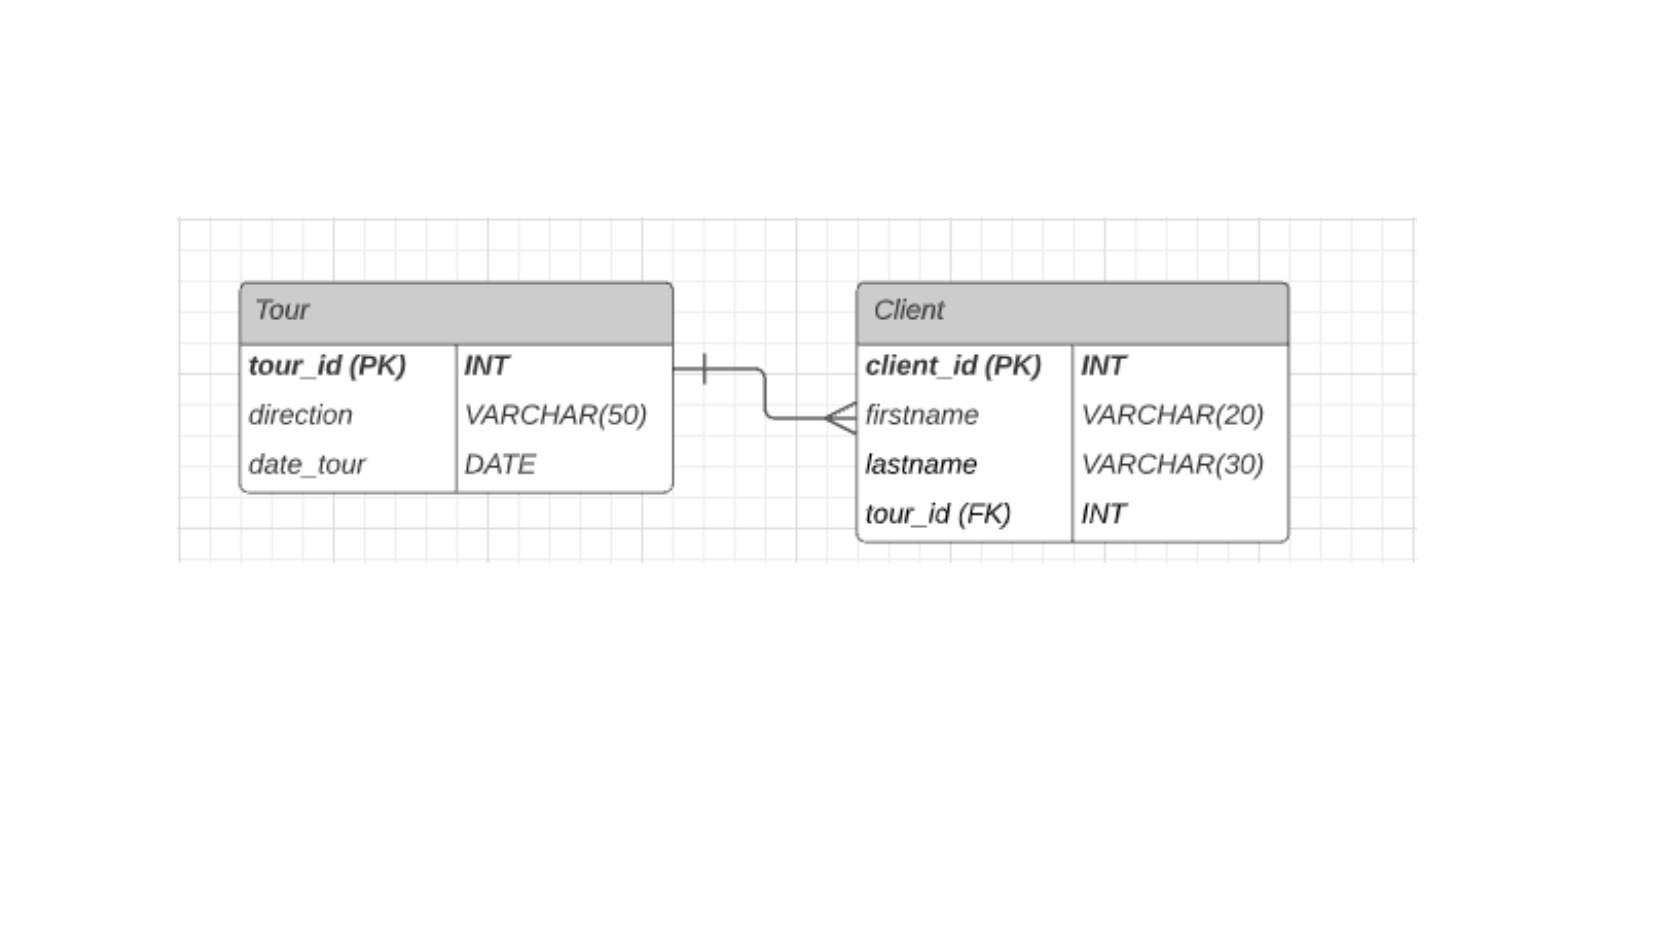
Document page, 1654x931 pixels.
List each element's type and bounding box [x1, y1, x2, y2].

picture [177, 217, 1417, 563]
